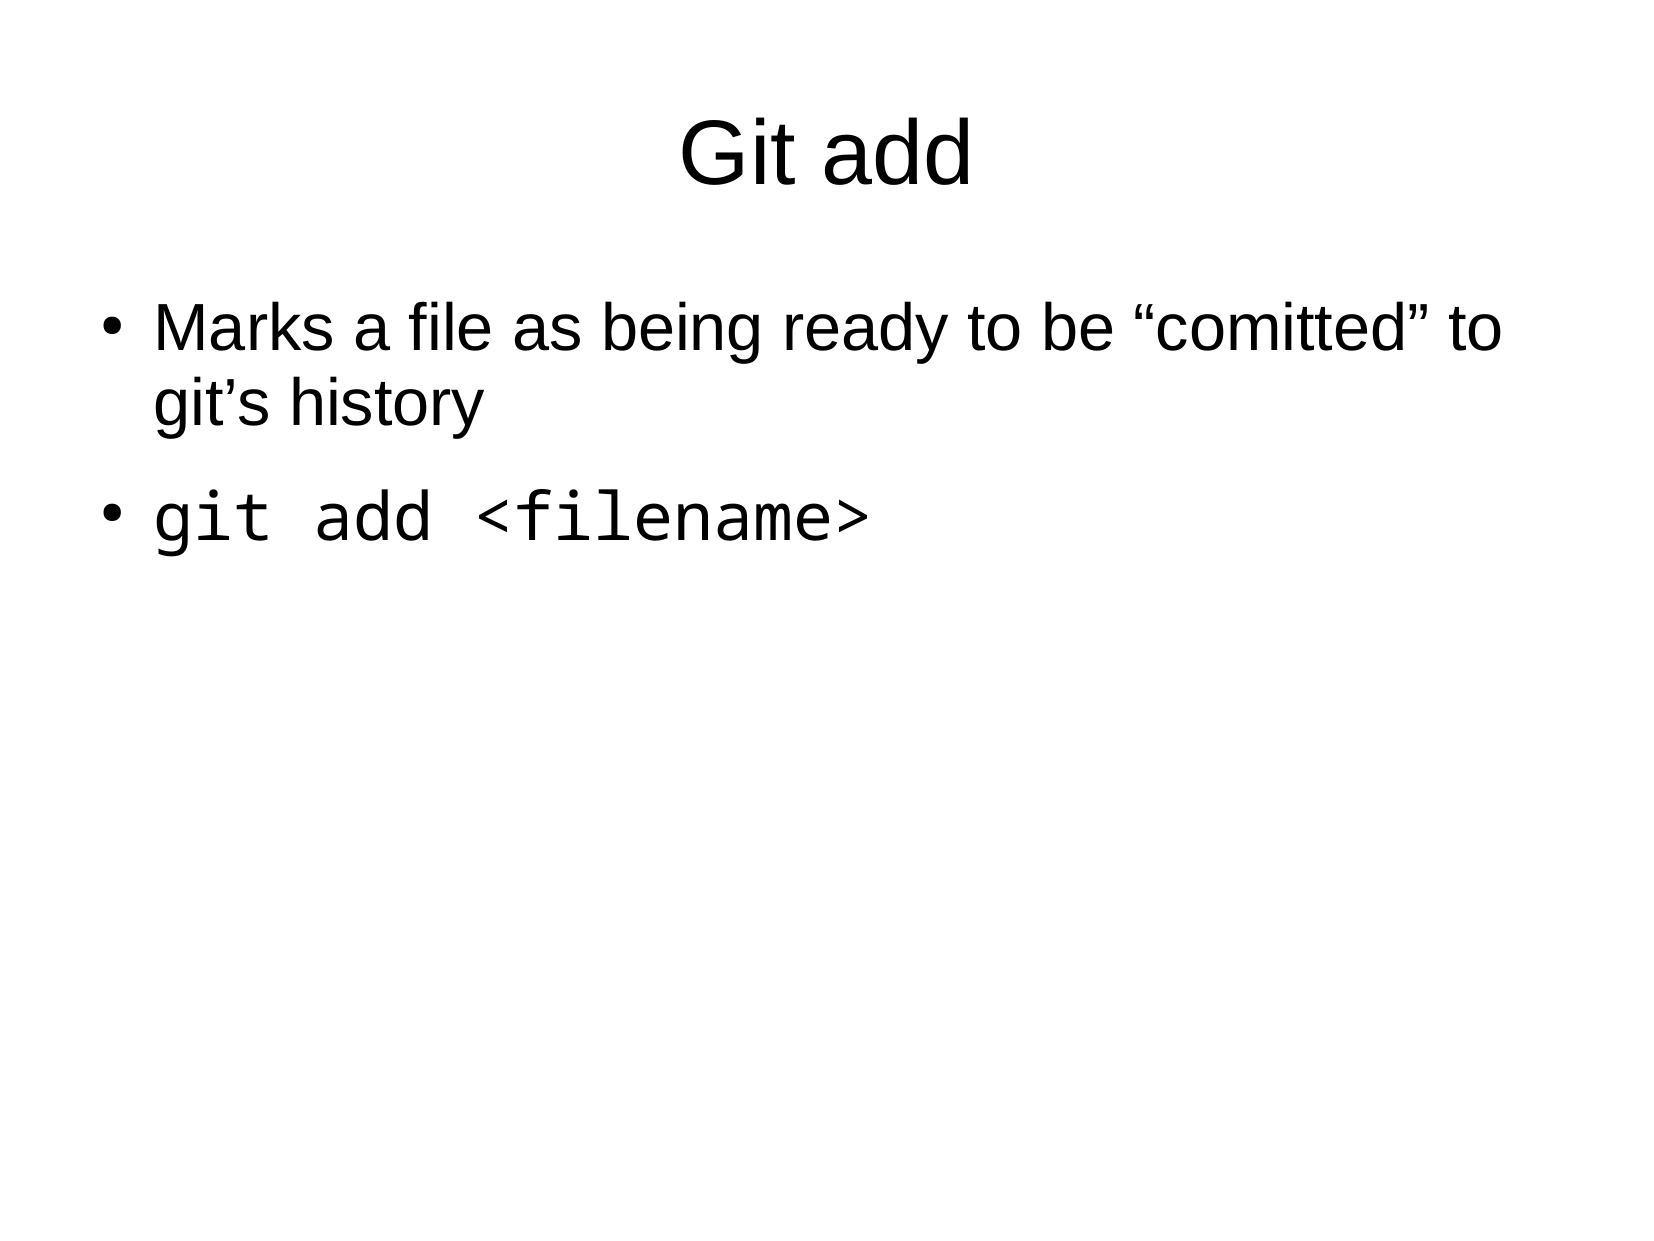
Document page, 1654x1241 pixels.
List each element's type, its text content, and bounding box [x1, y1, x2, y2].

list Marks a file as being ready to be “comitted” to git’s history git add <filename> [82, 290, 1571, 1010]
title Git add [82, 49, 1571, 257]
